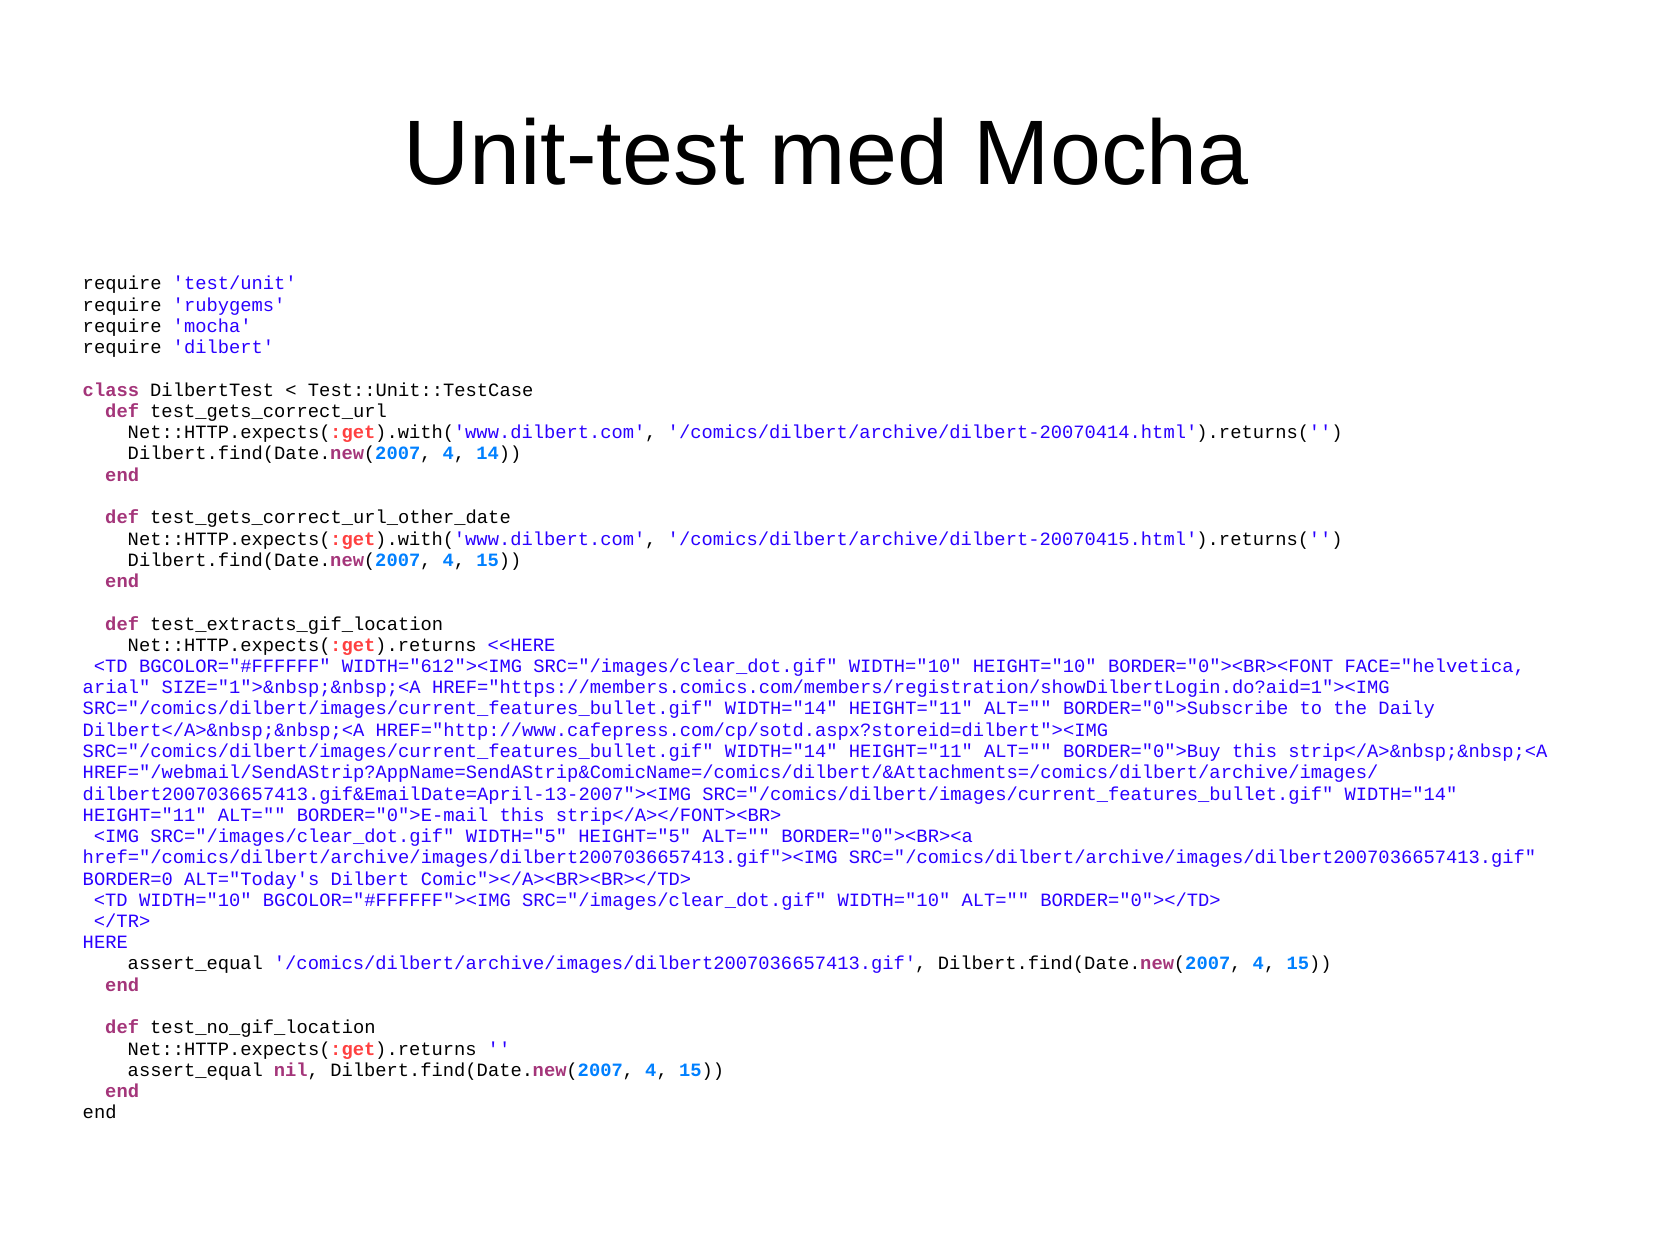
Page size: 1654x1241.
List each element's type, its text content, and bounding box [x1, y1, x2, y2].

subtitle require 'test/unit' require 'rubygems' require 'mocha' require 'dilbert' class DilbertTest < Test::Unit::TestCase def test_gets_correct_url Net::HTTP.expects(:get).with('www.dilbert.com', '/comics/dilbert/archive/dilbert-20070414.html').returns('') Dilbert.find(Date.new(2007, 4, 14)) end def test_gets_correct_url_other_date Net::HTTP.expects(:get).with('www.dilbert.com', '/comics/dilbert/archive/dilbert-20070415.html').returns('') Dilbert.find(Date.new(2007, 4, 15)) end def test_extracts_gif_location Net::HTTP.expects(:get).returns <<HERE <TD BGCOLOR="#FFFFFF" WIDTH="612"><IMG SRC="/images/clear_dot.gif" WIDTH="10" HEIGHT="10" BORDER="0"><BR><FONT FACE="helvetica, arial" SIZE="1">&nbsp;&nbsp;<A HREF="https://members.comics.com/members/registration/showDilbertLogin.do?aid=1"><IMG SRC="/comics/dilbert/images/current_features_bullet.gif" WIDTH="14" HEIGHT="11" ALT="" BORDER="0">Subscribe to the Daily Dilbert</A>&nbsp;&nbsp;<A HREF="http://www.cafepress.com/cp/sotd.aspx?storeid=dilbert"><IMG SRC="/comics/dilbert/images/current_features_bullet.gif" WIDTH="14" HEIGHT="11" ALT="" BORDER="0">Buy this strip</A>&nbsp;&nbsp;<A HREF="/webmail/SendAStrip?AppName=SendAStrip&ComicName=/comics/dilbert/&Attachments=/comics/dilbert/archive/images/dilbert2007036657413.gif&EmailDate=April-13-2007"><IMG SRC="/comics/dilbert/images/current_features_bullet.gif" WIDTH="14" HEIGHT="11" ALT="" BORDER="0">E-mail this strip</A></FONT><BR> <IMG SRC="/images/clear_dot.gif" WIDTH="5" HEIGHT="5" ALT="" BORDER="0"><BR><a href="/comics/dilbert/archive/images/dilbert2007036657413.gif"><IMG SRC="/comics/dilbert/archive/images/dilbert2007036657413.gif" BORDER=0 ALT="Today's Dilbert Comic"></A><BR><BR></TD> <TD WIDTH="10" BGCOLOR="#FFFFFF"><IMG SRC="/images/clear_dot.gif" WIDTH="10" ALT="" BORDER="0"></TD> </TR> HERE assert_equal '/comics/dilbert/archive/images/dilbert2007036657413.gif', Dilbert.find(Date.new(2007, 4, 15)) end def test_no_gif_location Net::HTTP.expects(:get).returns '' assert_equal nil, Dilbert.find(Date.new(2007, 4, 15)) end end [82, 288, 1571, 1111]
title Unit-test med Mocha [82, 49, 1571, 257]
